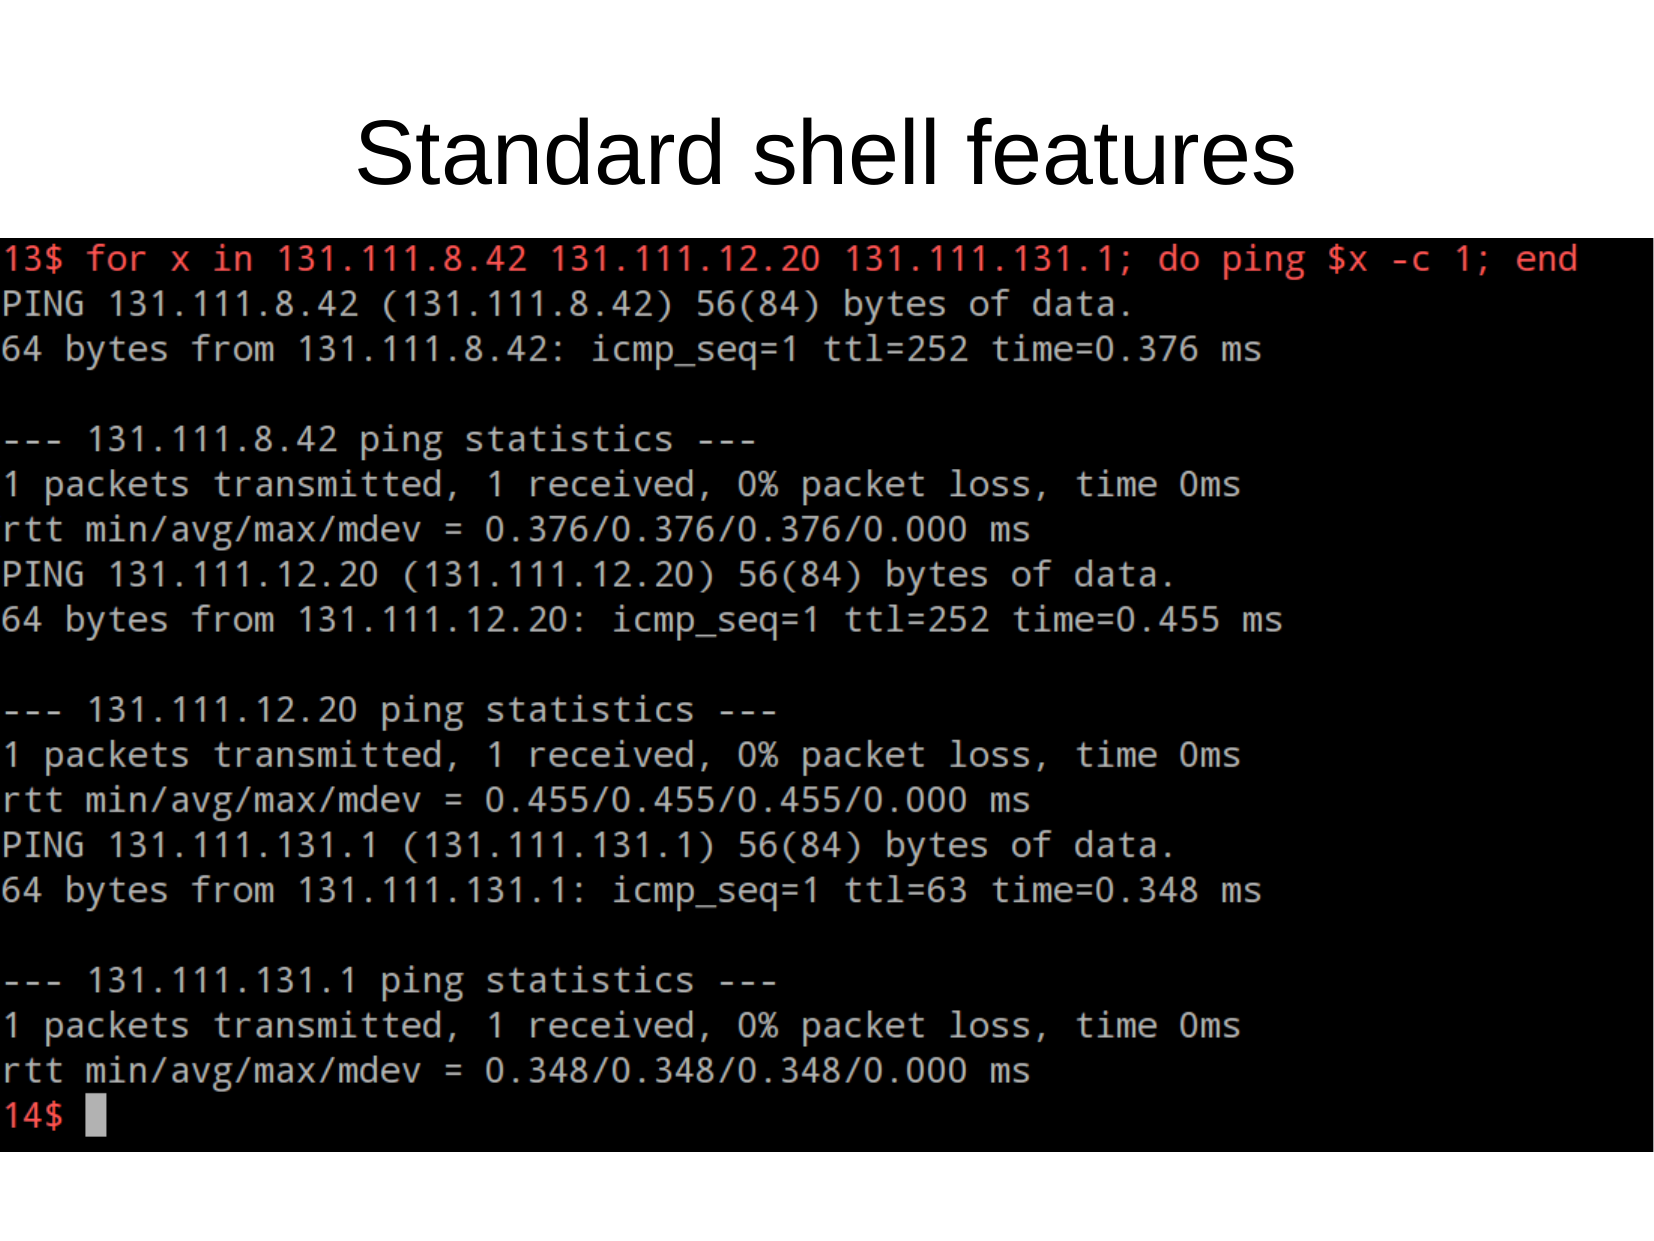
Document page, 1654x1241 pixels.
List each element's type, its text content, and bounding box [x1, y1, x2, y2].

picture [0, 238, 1654, 1152]
title Standard shell features [82, 49, 1571, 238]
